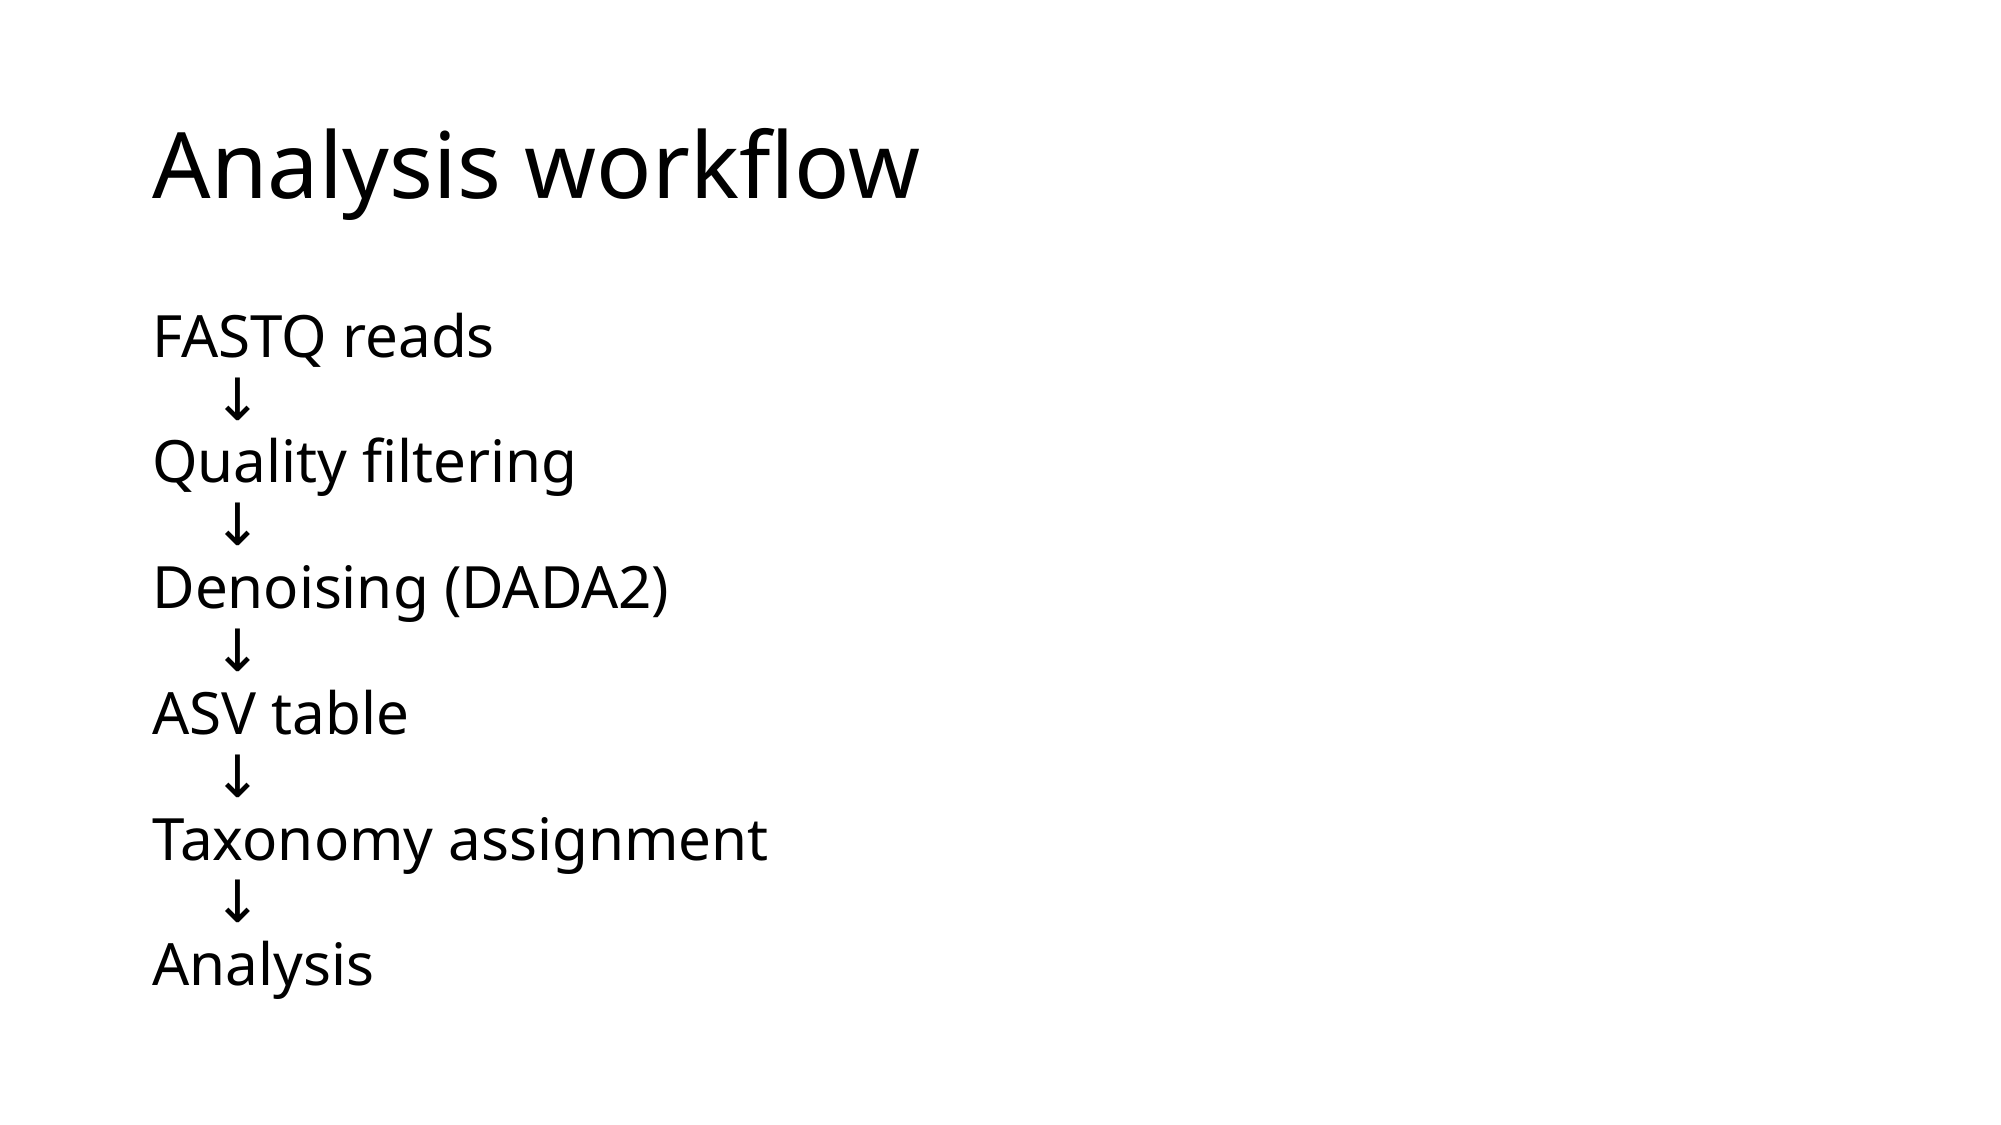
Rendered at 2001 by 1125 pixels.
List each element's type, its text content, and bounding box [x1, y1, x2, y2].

list FASTQ reads ↓ Quality filtering ↓ Denoising (DADA2) ↓ ASV table ↓ Taxonomy assignment ↓ Analysis [137, 299, 1863, 1014]
title Analysis workflow [137, 59, 1863, 278]
